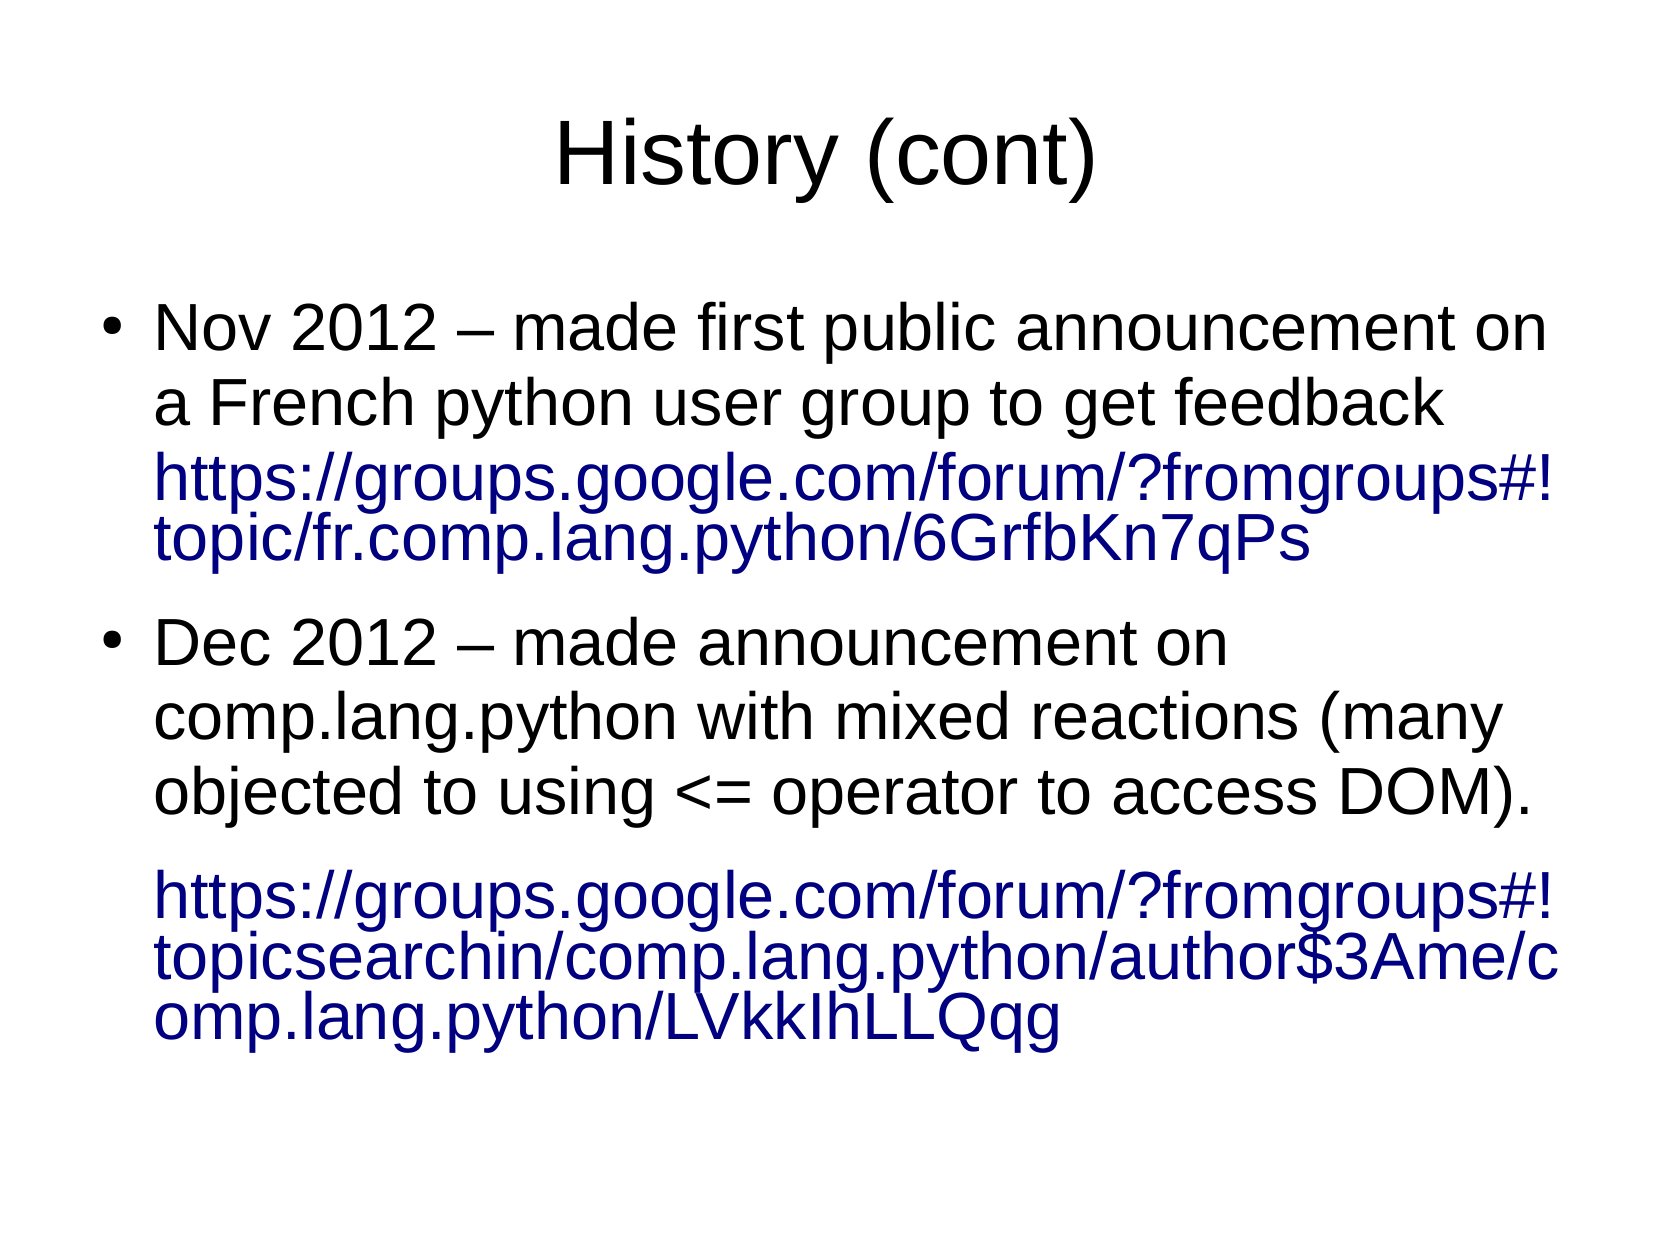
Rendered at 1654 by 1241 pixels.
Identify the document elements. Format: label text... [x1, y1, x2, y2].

title History (cont) [82, 49, 1571, 257]
list Nov 2012 – made first public announcement on a French python user group to get feedback https://groups.google.com/forum/?fromgroups#!topic/fr.comp.lang.python/6GrfbKn7qPs Dec 2012 – made announcement on comp.lang.python with mixed reactions (many objected to using <= operator to access DOM). https://groups.google.com/forum/?fromgroups#!topicsearchin/comp.lang.python/author$3Ame/comp.lang.python/LVkkIhLLQqg [82, 290, 1571, 1010]
